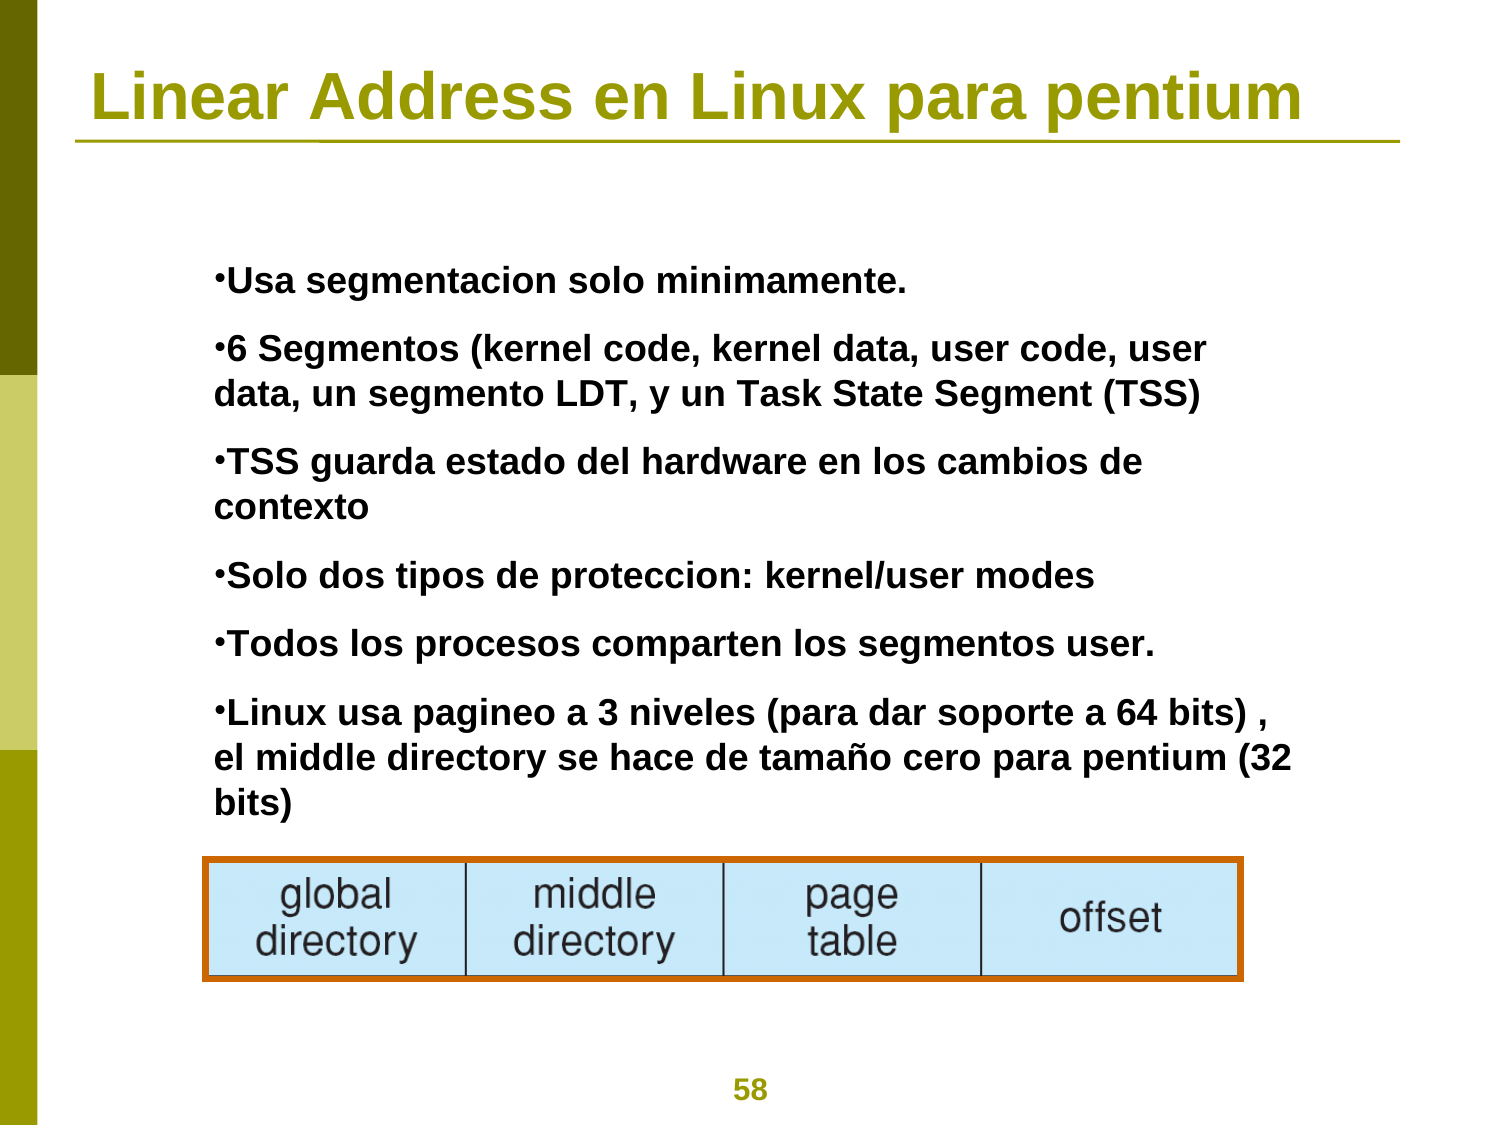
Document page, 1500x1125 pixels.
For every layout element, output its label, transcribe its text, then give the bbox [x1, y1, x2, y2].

text_box Linear Address en Linux para pentium [75, 45, 1426, 141]
text_box Usa segmentacion solo minimamente. 6 Segmentos (kernel code, kernel data, user code, user data, un segmento LDT, y un Task State Segment (TSS) TSS guarda estado del hardware en los cambios de contexto Solo dos tipos de proteccion: kernel/user modes Todos los procesos comparten los segmentos user. Linux usa pagineo a 3 niveles (para dar soporte a 64 bits) , el middle directory se hace de tamaño cero para pentium (32 bits) [198, 248, 1313, 831]
picture [208, 862, 1238, 976]
